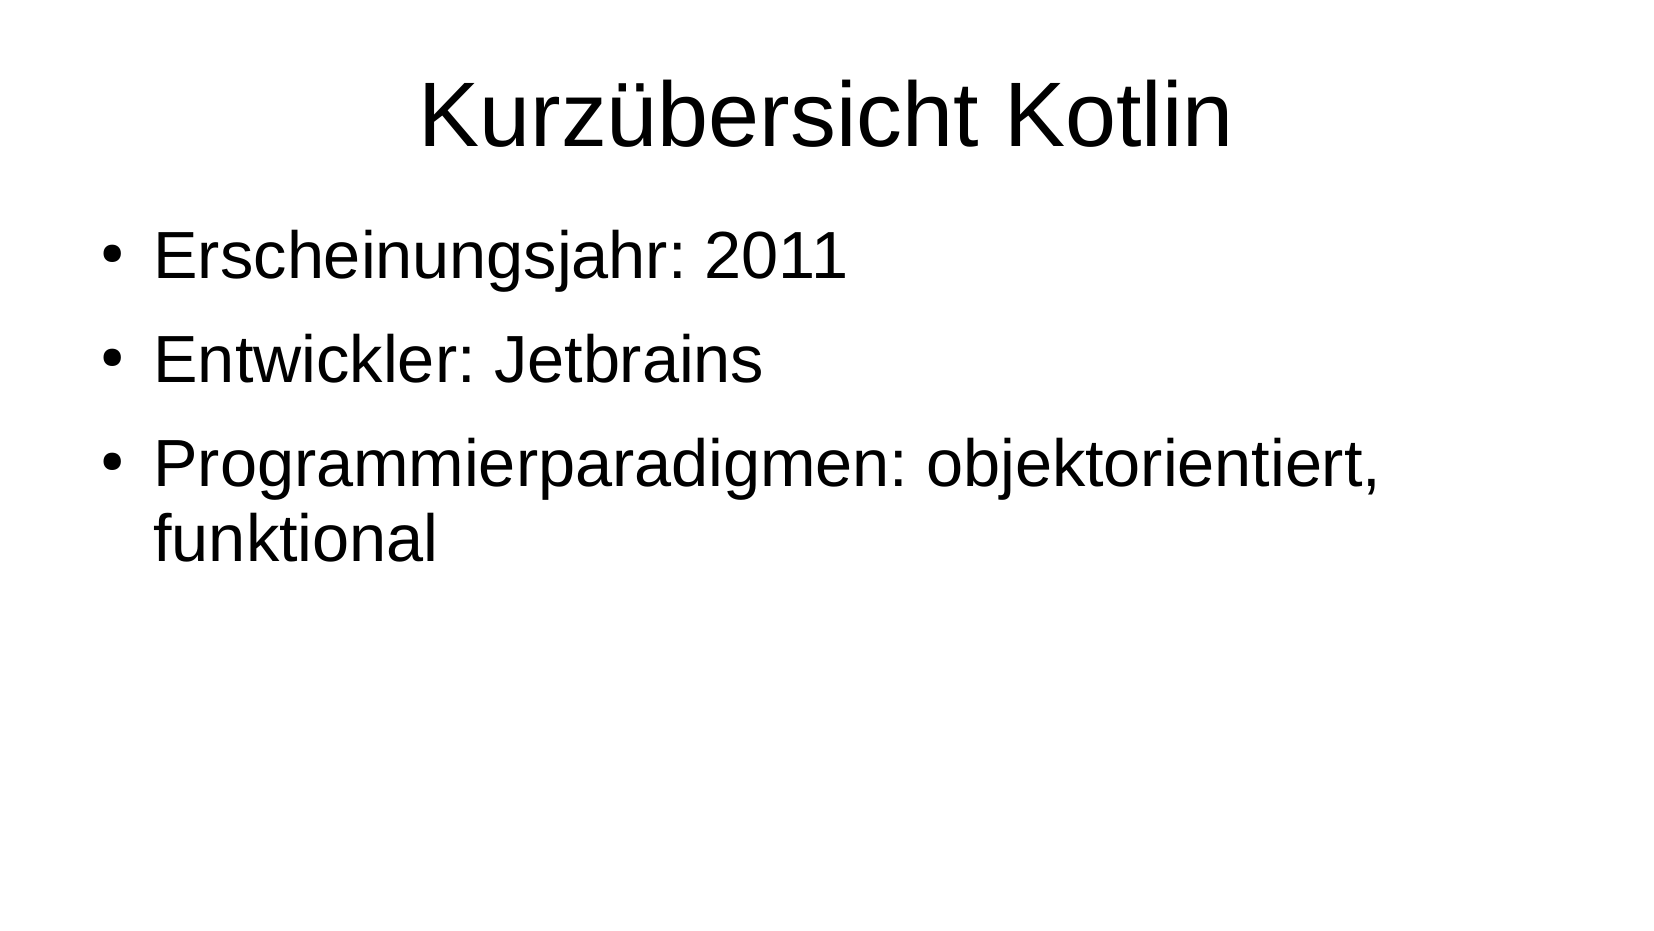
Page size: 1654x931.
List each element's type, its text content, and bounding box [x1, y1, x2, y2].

list Erscheinungsjahr: 2011 Entwickler: Jetbrains Programmierparadigmen: objektorientiert, funktional [82, 217, 1571, 758]
title Kurzübersicht Kotlin [82, 37, 1571, 193]
